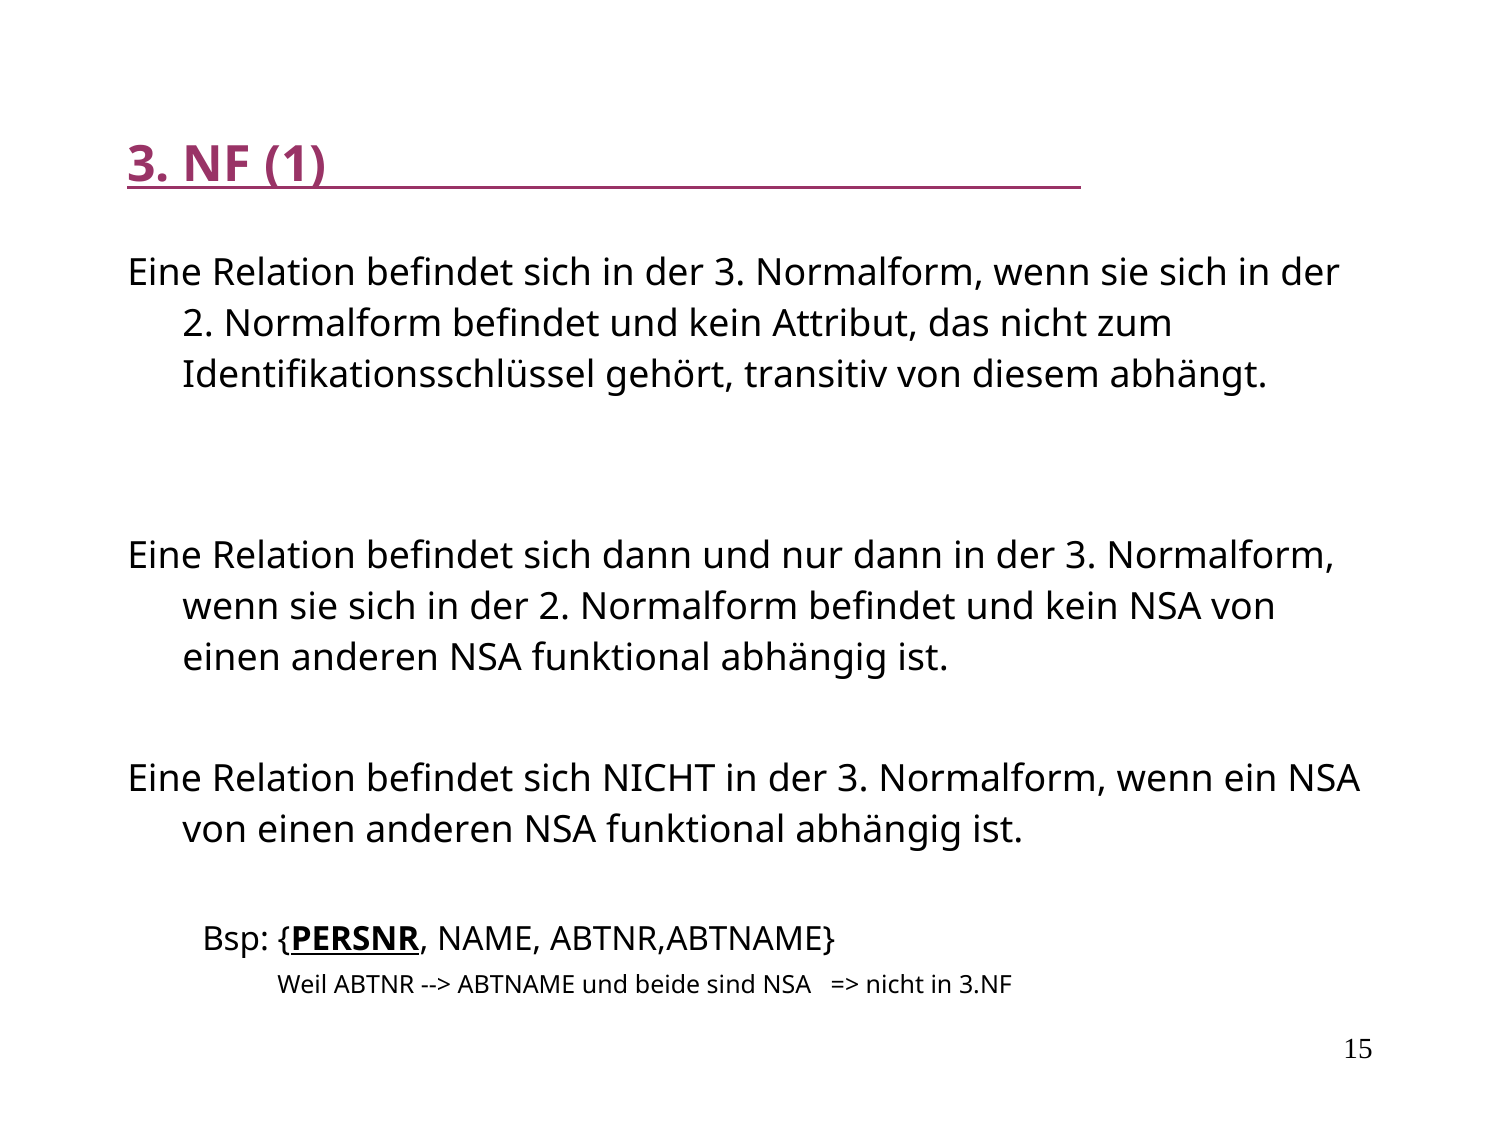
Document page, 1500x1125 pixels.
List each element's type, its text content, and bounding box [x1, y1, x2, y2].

title 3. NF (1) [112, 99, 1388, 226]
list Eine Relation befindet sich in der 3. Normalform, wenn sie sich in der 2. Normalform befindet und kein Attribut, das nicht zum Identifikationsschlüssel gehört, transitiv von diesem abhängt. Eine Relation befindet sich dann und nur dann in der 3. Normalform, wenn sie sich in der 2. Normalform befindet und kein NSA von einen anderen NSA funktional abhängig ist. Eine Relation befindet sich NICHT in der 3. Normalform, wenn ein NSA von einen anderen NSA funktional abhängig ist. Bsp: {PERSNR, NAME, ABTNR,ABTNAME} Weil ABTNR --> ABTNAME und beide sind NSA => nicht in 3.NF [112, 237, 1388, 1000]
